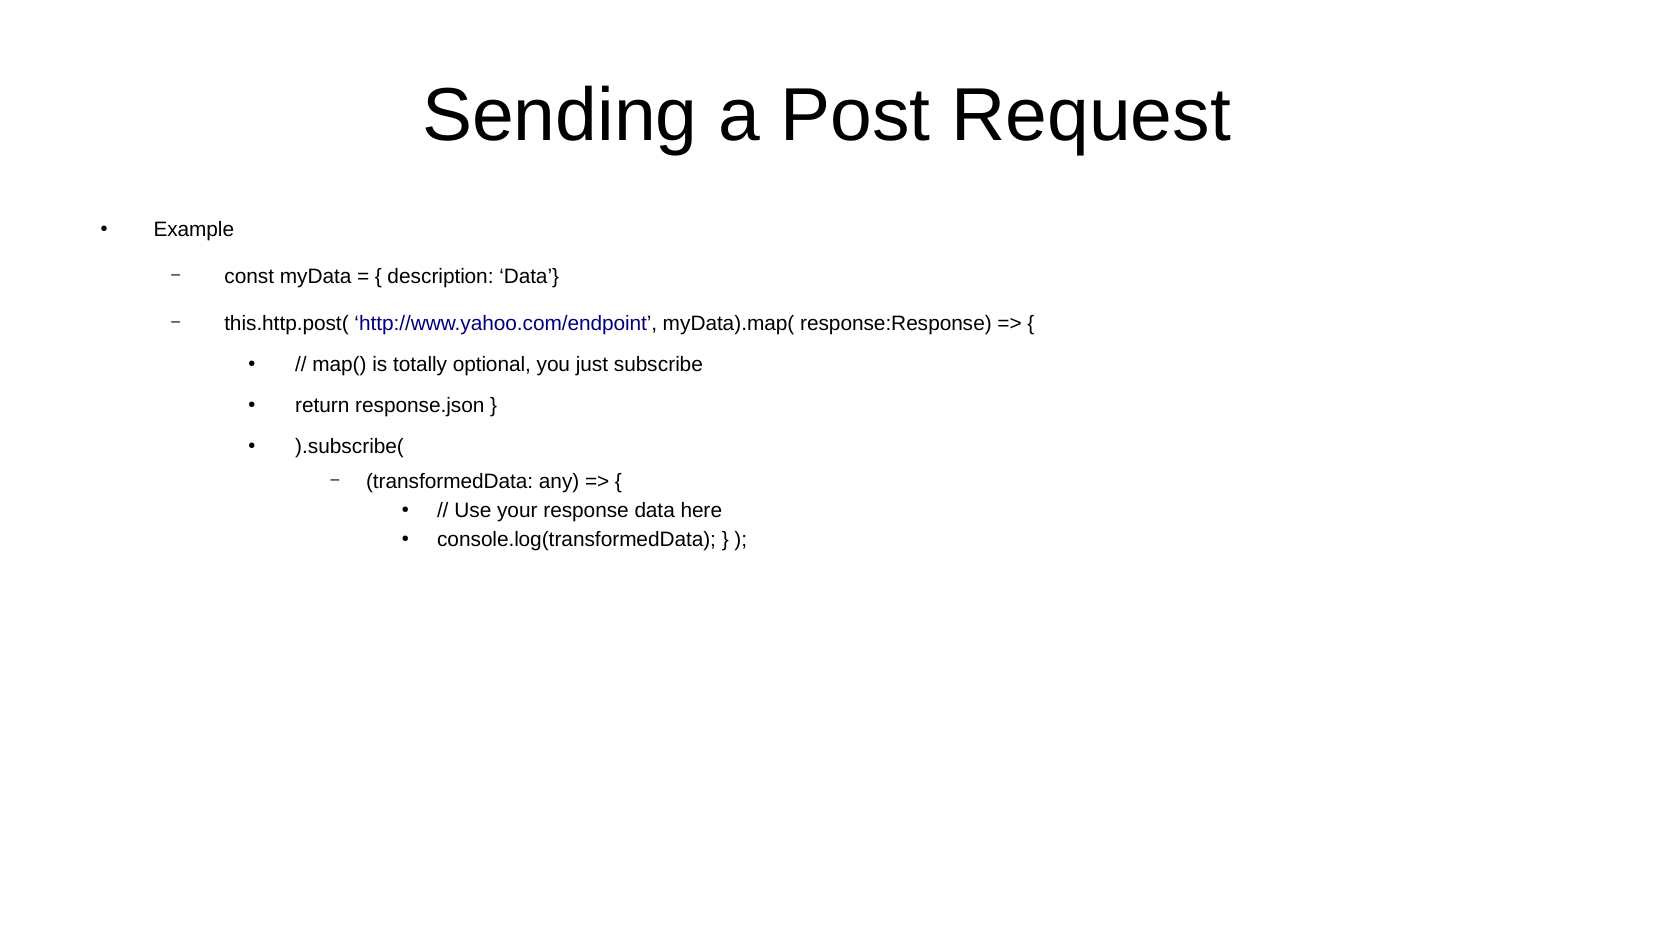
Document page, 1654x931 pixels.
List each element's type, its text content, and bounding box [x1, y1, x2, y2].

title Sending a Post Request [82, 37, 1571, 193]
list Example const myData = { description: ‘Data’} this.http.post( ‘http://www.yahoo.com/endpoint’, myData).map( response:Response) => { // map() is totally optional, you just subscribe return response.json } ).subscribe( (transformedData: any) => { // Use your response data here console.log(transformedData); } ); [82, 217, 1636, 901]
